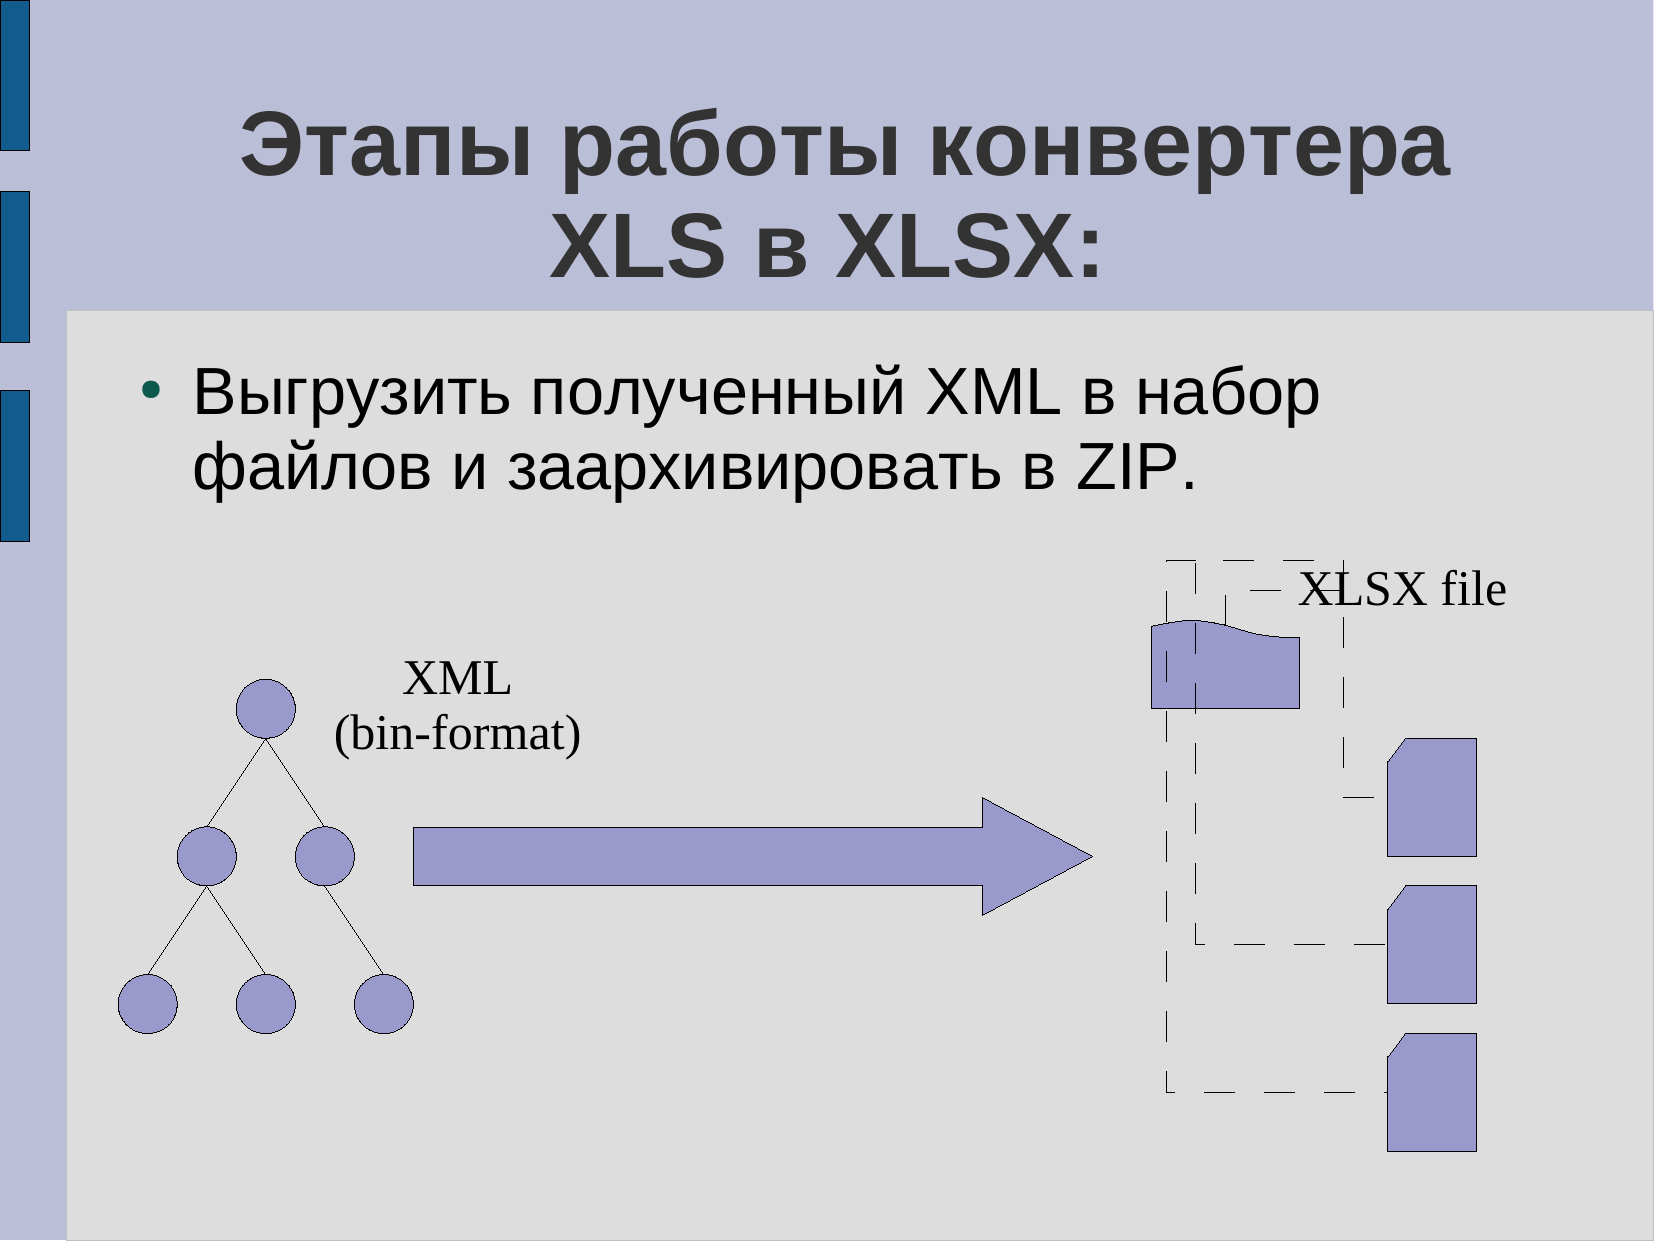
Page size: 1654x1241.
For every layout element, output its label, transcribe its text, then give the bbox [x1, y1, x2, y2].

text_box [1387, 885, 1477, 1004]
text_box [177, 826, 237, 886]
text_box XML (bin-format) [295, 649, 621, 765]
text_box [118, 974, 178, 1034]
list Выгрузить полученный XML в набор файлов и заархивировать в ZIP. [121, 354, 1534, 579]
text_box [1151, 620, 1300, 709]
text_box [1387, 1033, 1477, 1152]
text_box [413, 797, 1093, 916]
text_box [236, 974, 296, 1034]
text_box [295, 826, 355, 886]
text_box [354, 974, 414, 1034]
text_box XLSX file [1240, 561, 1565, 677]
title Этапы работы конвертера XLS в XLSX: [121, 91, 1534, 299]
text_box [1387, 738, 1477, 857]
text_box [236, 679, 295, 739]
